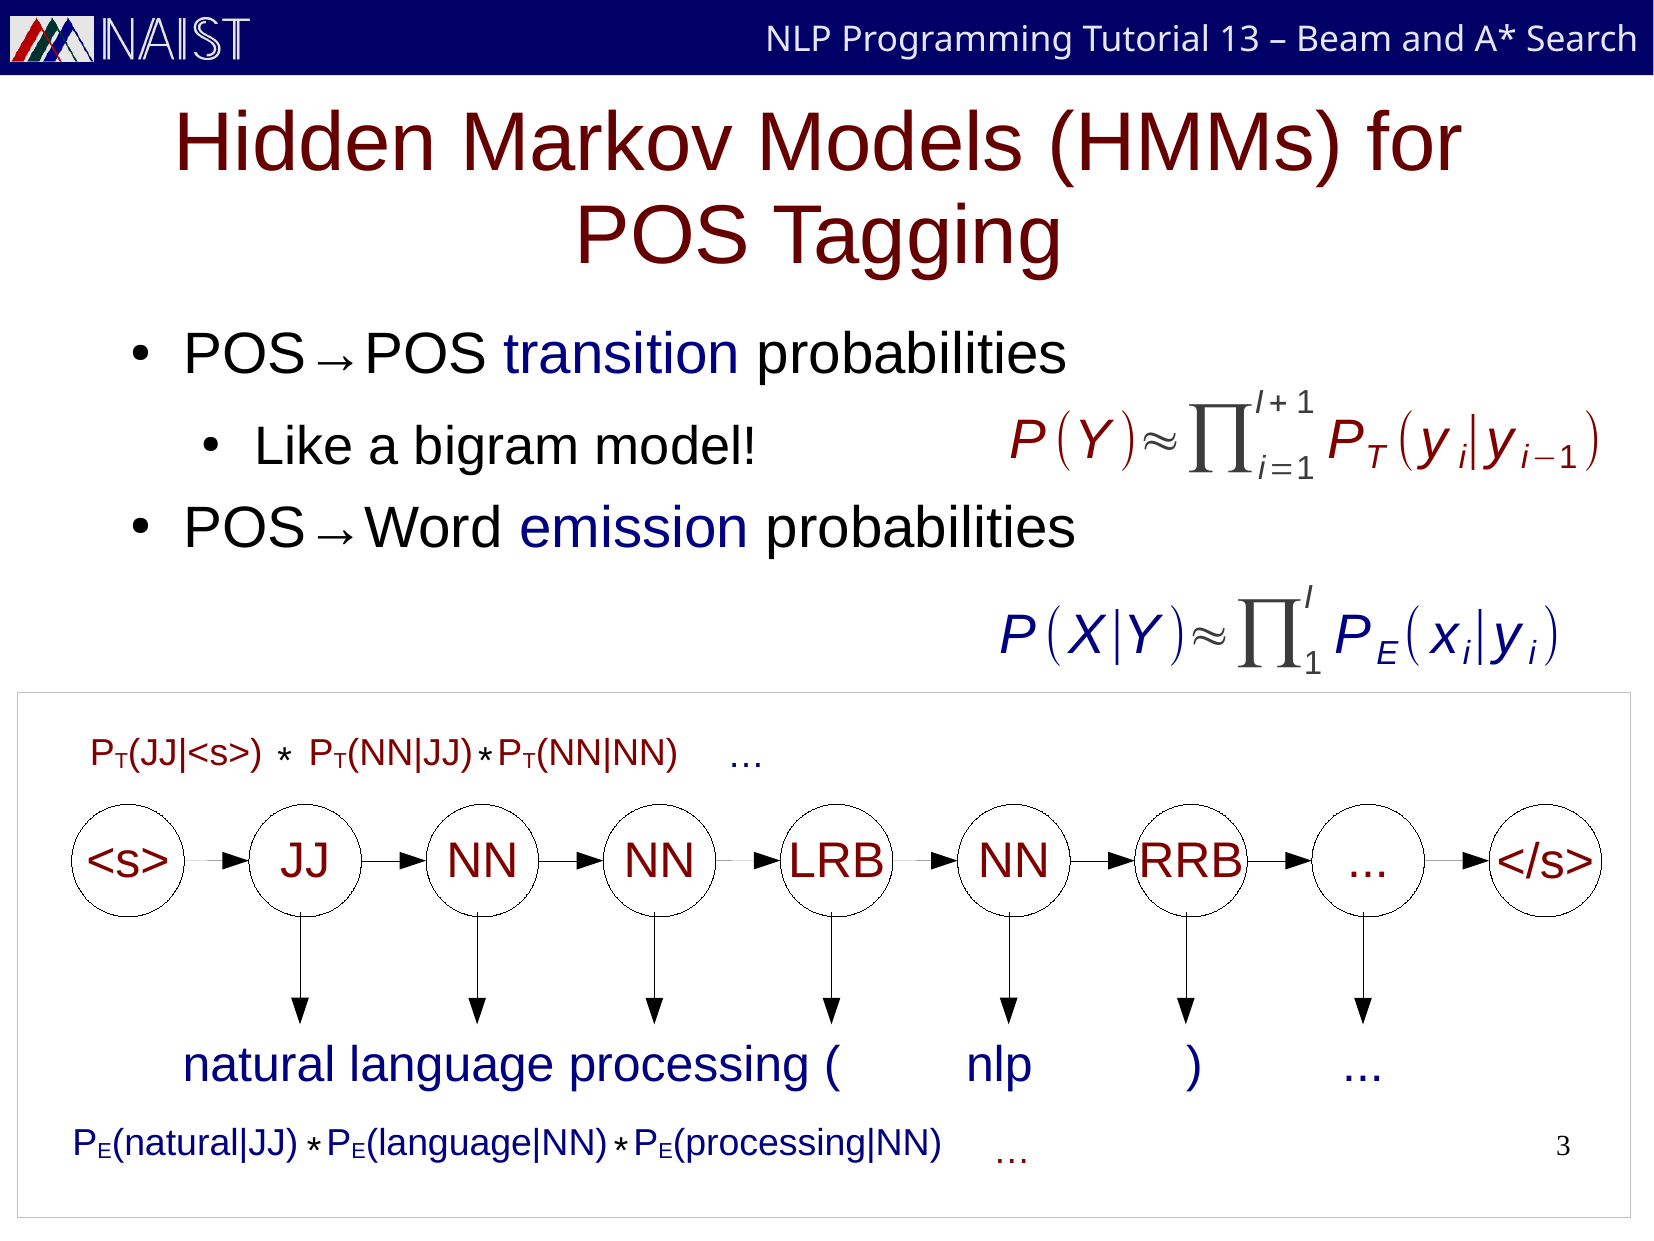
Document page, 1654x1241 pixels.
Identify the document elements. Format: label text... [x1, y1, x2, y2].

chart [985, 577, 1573, 683]
text_box PT(NN|NN) [482, 724, 694, 794]
picture [102, 17, 251, 60]
text_box NN [957, 804, 1071, 917]
text_box … [978, 1122, 1046, 1179]
text_box * [262, 732, 307, 790]
list POS→POS transition probabilities Like a bigram model! POS→Word emission probabilities [112, 693, 1601, 861]
text_box PT(JJ|<s>) [75, 724, 278, 794]
text_box <s> [71, 804, 185, 917]
title Hidden Markov Models (HMMs) for POS Tagging [75, 95, 1564, 282]
text_box * [292, 1122, 337, 1179]
text_box </s> [1489, 804, 1602, 917]
text_box NN [426, 804, 539, 917]
picture [10, 16, 94, 62]
chart [995, 381, 1614, 488]
text_box JJ [248, 804, 362, 917]
text_box PE(natural|JJ) [57, 1114, 311, 1184]
text_box … [712, 726, 780, 784]
text_box ... [1311, 804, 1425, 917]
text_box natural language processing ( nlp ) ... [150, 1028, 1553, 1100]
list POS→POS transition probabilities Like a bigram model! POS→Word emission probabilities [112, 321, 1601, 692]
text_box RRB [1134, 804, 1248, 917]
text_box * [463, 732, 508, 790]
text_box NN [603, 804, 716, 917]
text_box LRB [780, 804, 893, 917]
list POS→POS transition probabilities Like a bigram model! POS→Word emission probabilities [112, 861, 1601, 1126]
text_box PT(NN|JJ) [293, 724, 482, 794]
text_box * [599, 1122, 644, 1179]
text_box PE(language|NN) [311, 1114, 618, 1184]
text_box PE(processing|NN) [618, 1114, 958, 1184]
